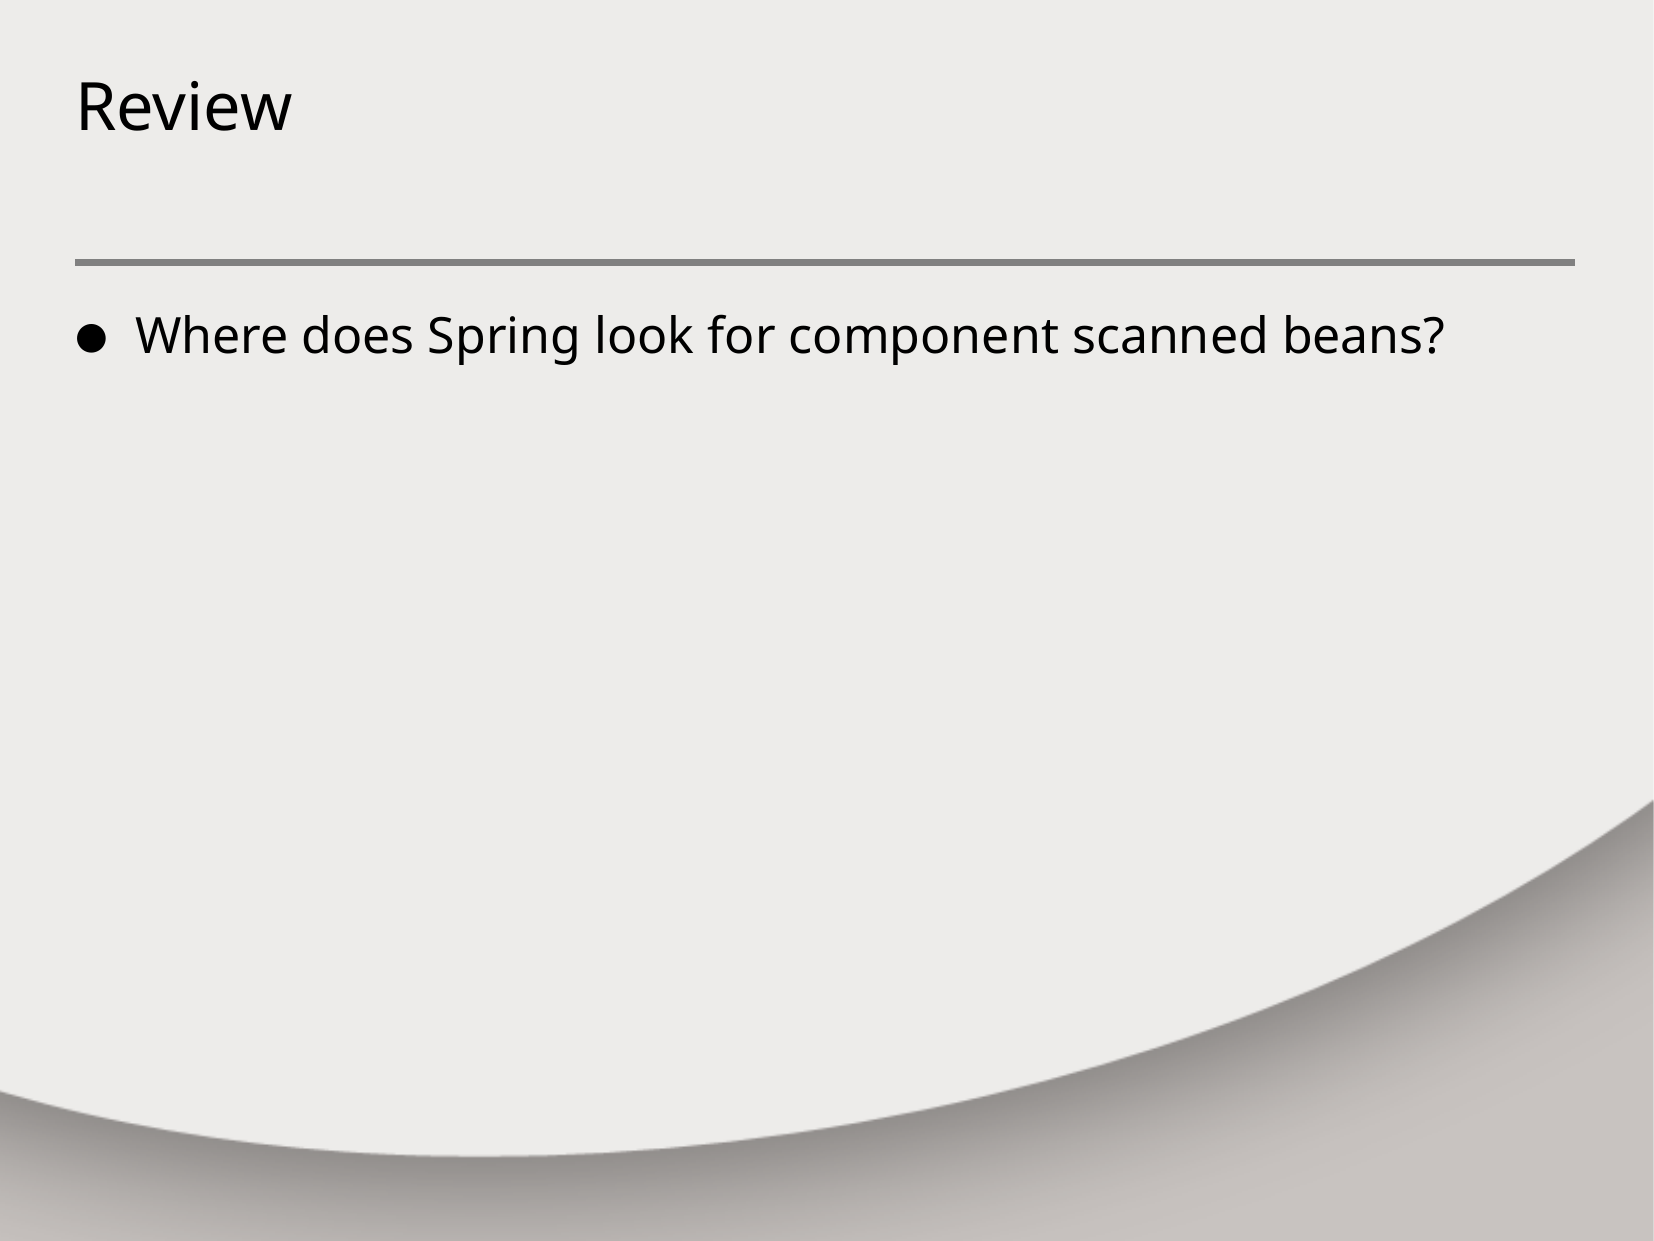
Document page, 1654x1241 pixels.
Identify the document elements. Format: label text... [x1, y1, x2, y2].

picture [0, 0, 1654, 1241]
title Review [75, 75, 1576, 226]
list Where does Spring look for component scanned beans? [75, 300, 1576, 1163]
